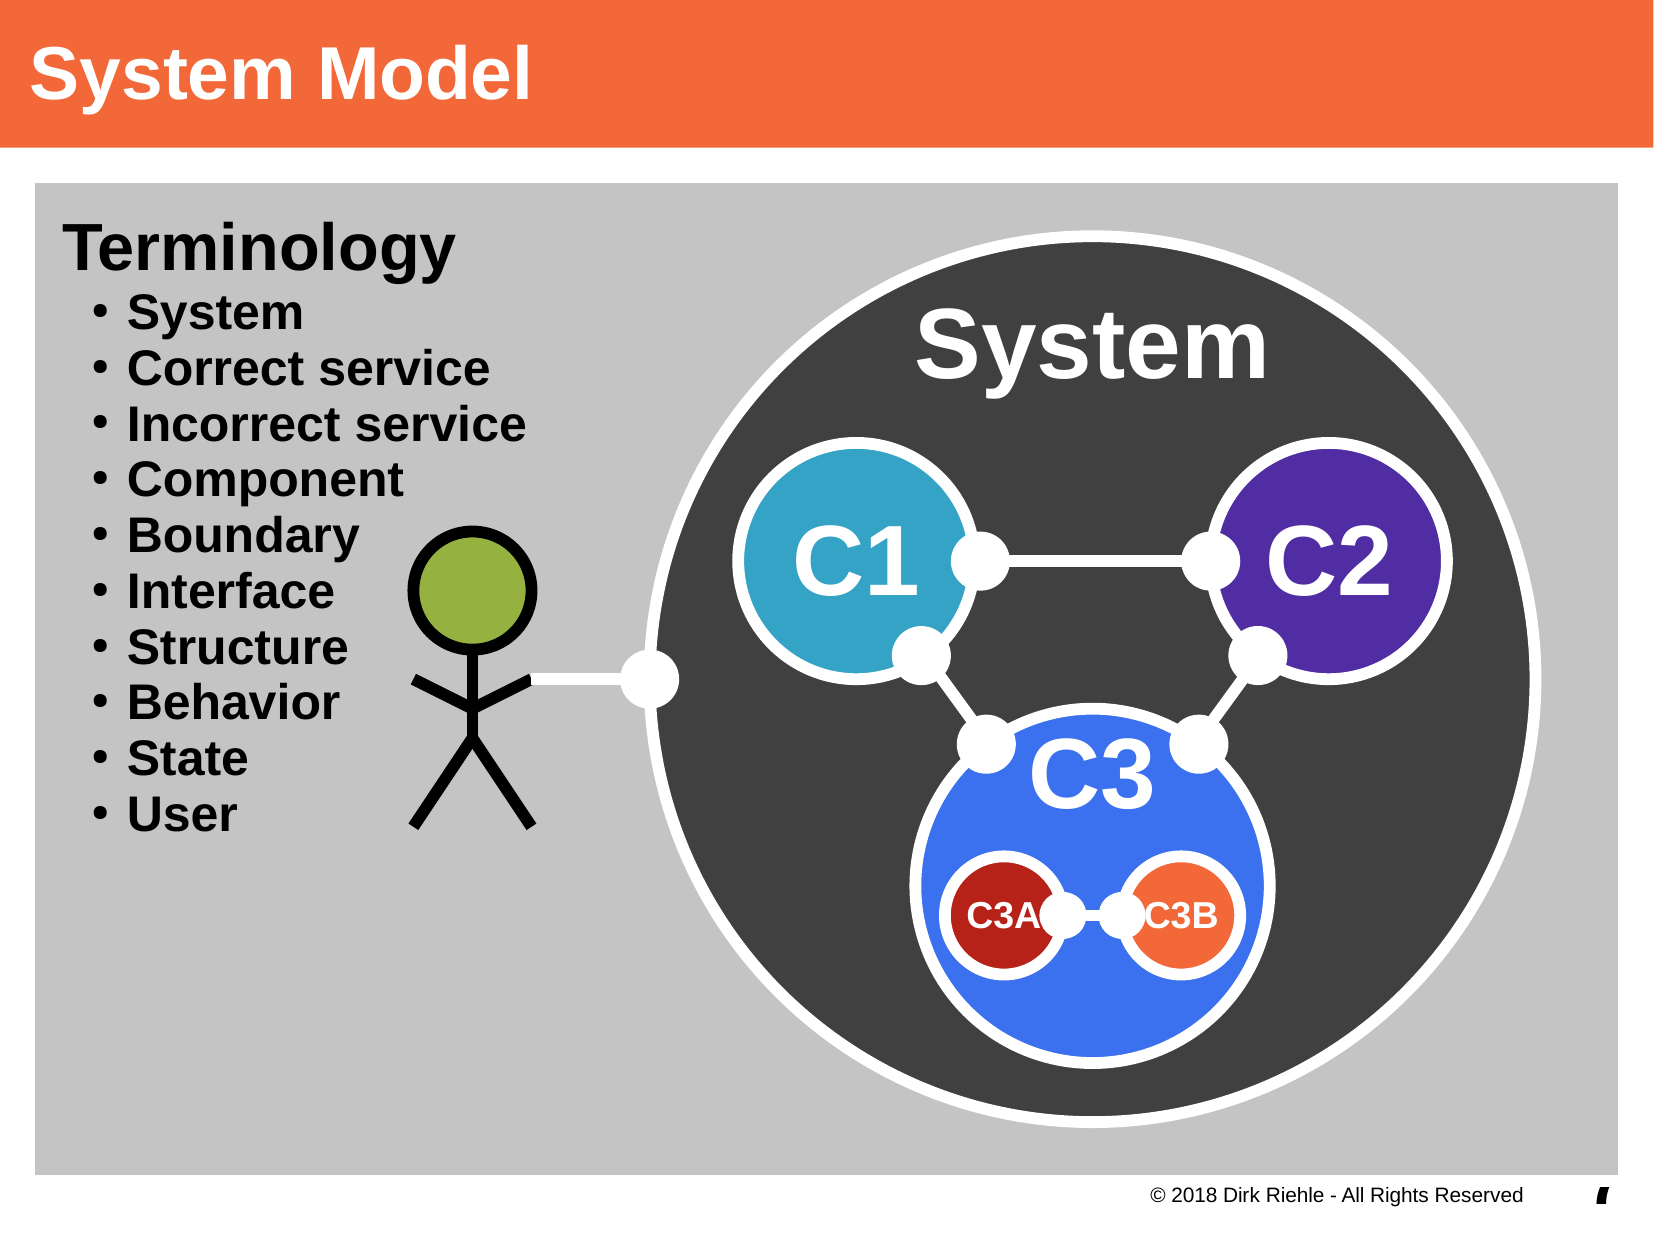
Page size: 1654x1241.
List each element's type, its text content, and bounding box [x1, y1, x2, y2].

text_box [891, 626, 951, 686]
text_box C3A [944, 856, 1059, 975]
text_box [413, 531, 532, 650]
text_box [950, 531, 1010, 591]
title System Model [0, 0, 1654, 148]
text_box System [650, 236, 1536, 1123]
text_box [1228, 625, 1288, 686]
text_box Terminology System Correct service Incorrect service Component Boundary Interface Structure Behavior State User [29, 177, 1625, 1182]
text_box [1169, 714, 1229, 774]
text_box C1 [738, 442, 971, 680]
text_box C3 [915, 708, 1270, 1064]
text_box C2 [1214, 442, 1447, 680]
text_box C3B [1126, 856, 1241, 975]
text_box [620, 649, 680, 709]
text_box [1181, 531, 1241, 591]
text_box [956, 714, 1016, 774]
